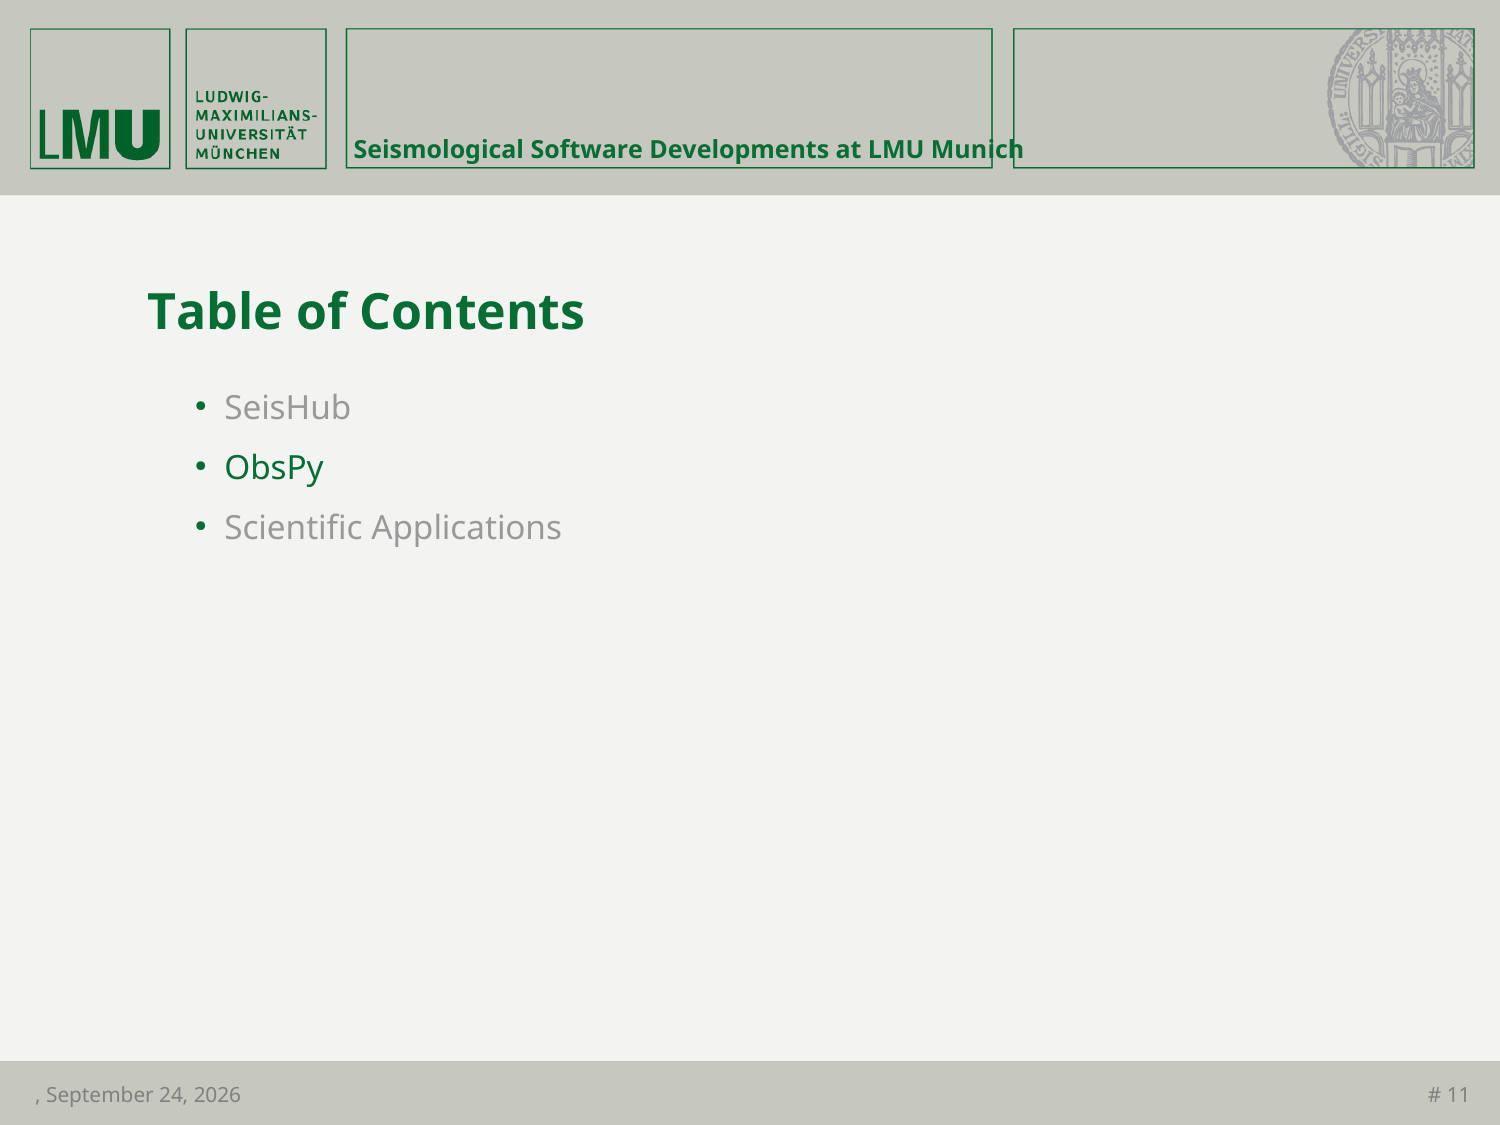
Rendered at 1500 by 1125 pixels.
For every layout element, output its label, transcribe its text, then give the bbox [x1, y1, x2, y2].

title Table of Contents [147, 265, 1359, 355]
picture [0, 0, 1500, 1125]
list SeisHub ObsPy Scientific Applications [147, 383, 1359, 1004]
